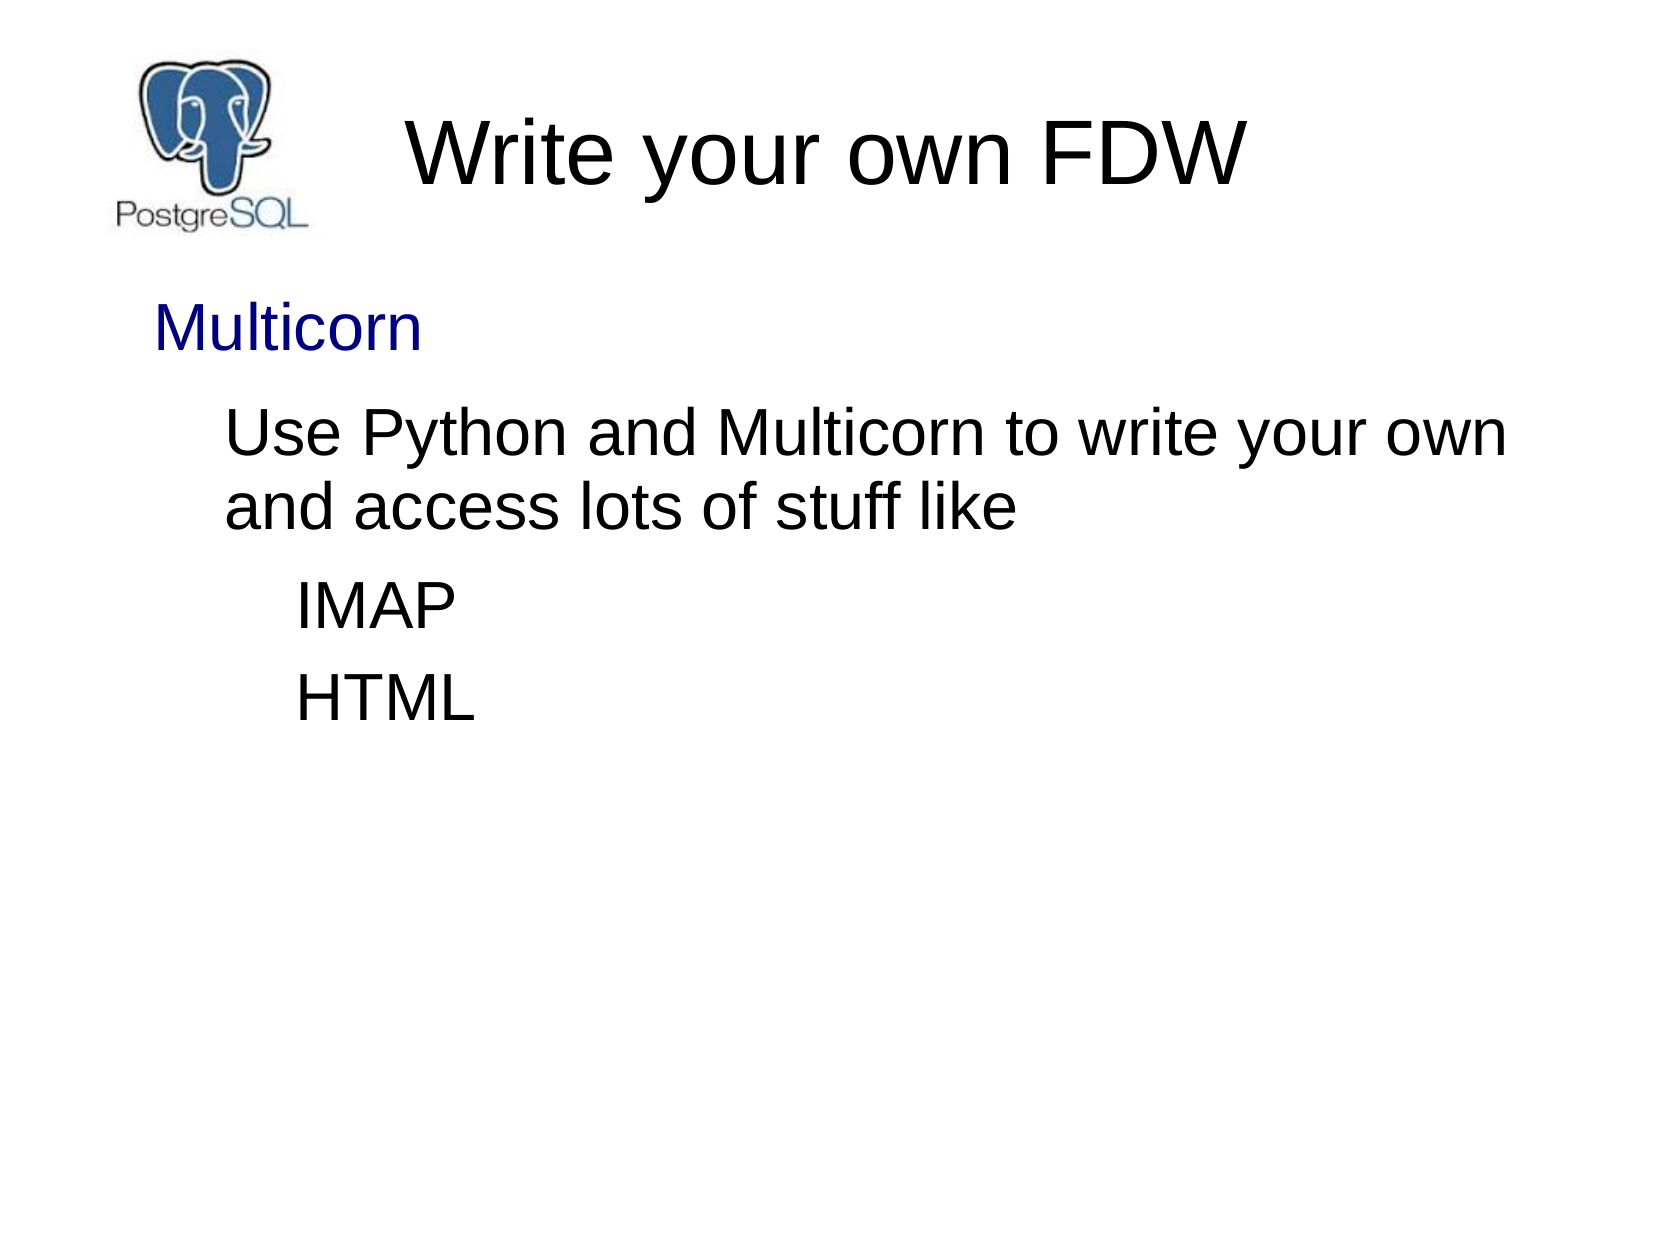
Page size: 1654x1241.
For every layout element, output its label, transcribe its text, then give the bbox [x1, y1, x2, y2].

text_box [218, 323, 248, 394]
list Multicorn Use Python and Multicorn to write your own and access lots of stuff like IMAP HTML [82, 290, 1538, 1010]
title Write your own FDW [82, 49, 1571, 257]
picture [58, 50, 356, 237]
